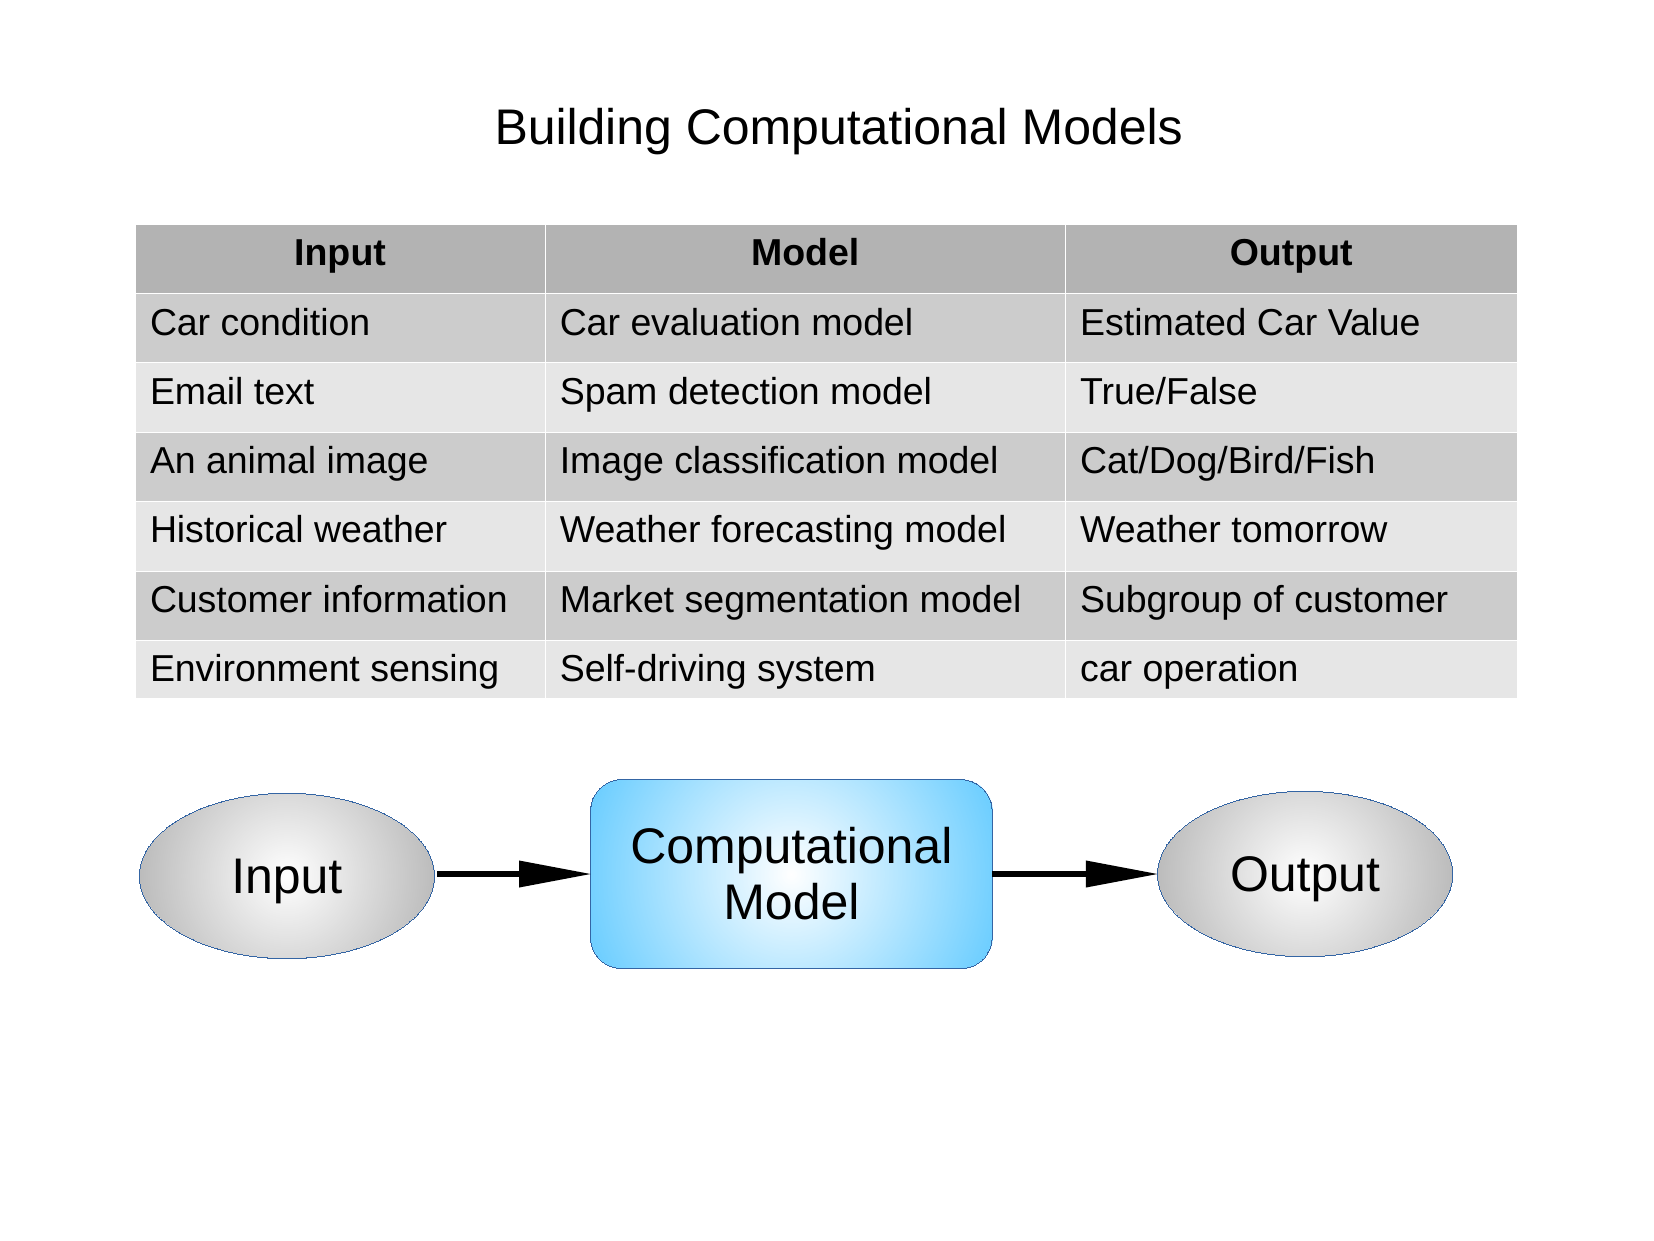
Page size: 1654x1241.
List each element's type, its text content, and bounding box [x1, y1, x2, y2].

table_cell Environment sensing [136, 641, 545, 698]
table_cell Estimated Car Value [1066, 294, 1517, 362]
text_box Input [139, 793, 435, 959]
table_cell Self-driving system [546, 641, 1065, 698]
title Building Computational Models [94, 23, 1583, 231]
table_cell Historical weather [136, 502, 545, 571]
table_cell Weather tomorrow [1066, 502, 1517, 571]
table_header Input [136, 225, 545, 293]
table_cell Market segmentation model [546, 572, 1065, 640]
table_cell Image classification model [546, 433, 1065, 501]
text_box Computational Model [590, 779, 993, 969]
table_header Output [1066, 225, 1517, 293]
table_cell An animal image [136, 433, 545, 501]
table_cell Spam detection model [546, 363, 1065, 432]
table_cell Subgroup of customer [1066, 572, 1517, 640]
table_cell Car evaluation model [546, 294, 1065, 362]
table_cell car operation [1066, 641, 1517, 698]
table_cell True/False [1066, 363, 1517, 432]
text_box Output [1157, 791, 1453, 957]
table_header Model [546, 225, 1065, 293]
table_cell Weather forecasting model [546, 502, 1065, 571]
table_cell Car condition [136, 294, 545, 362]
table_cell Email text [136, 363, 545, 432]
table_cell Customer information [136, 572, 545, 640]
table_cell Cat/Dog/Bird/Fish [1066, 433, 1517, 501]
